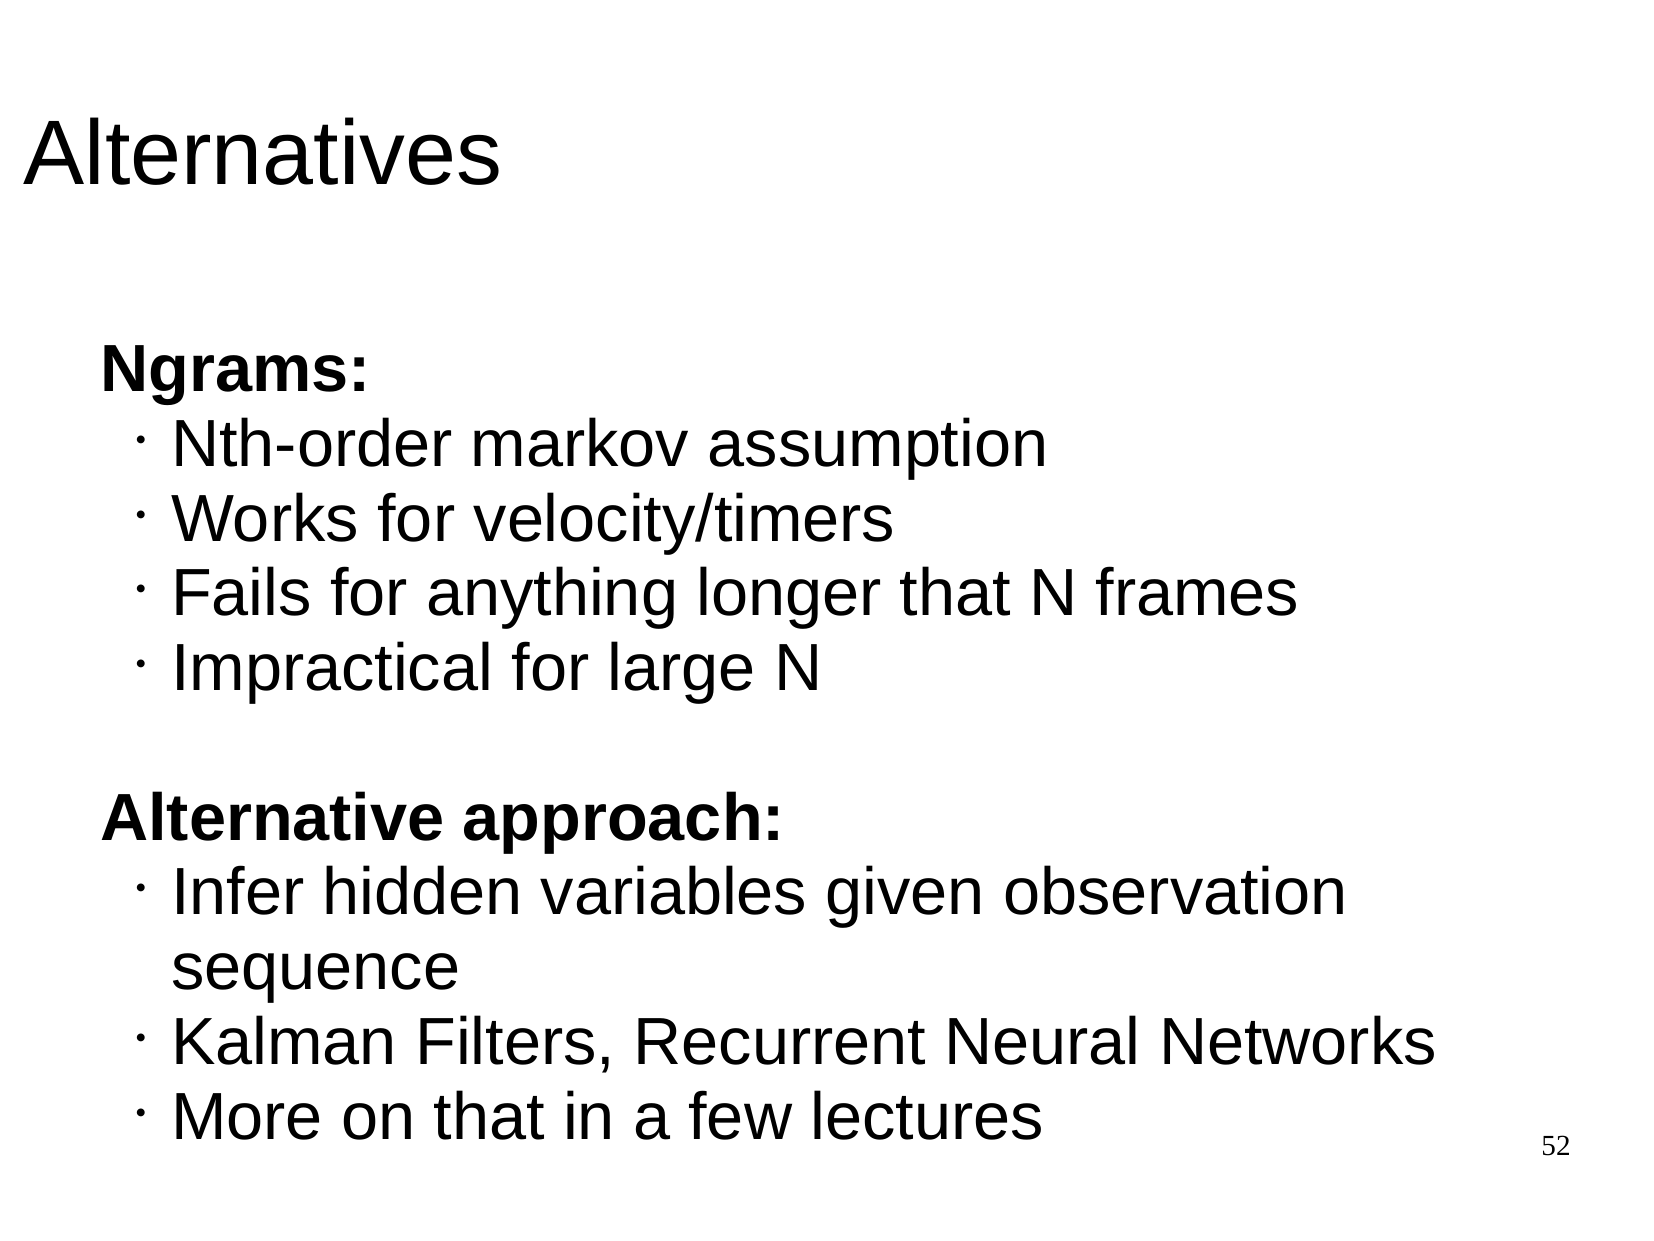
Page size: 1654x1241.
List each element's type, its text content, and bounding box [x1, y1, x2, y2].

title Alternatives [23, 49, 1512, 257]
text_box Ngrams: Nth-order markov assumption Works for velocity/timers Fails for anything longer that N frames Impractical for large N Alternative approach: Infer hidden variables given observation sequence Kalman Filters, Recurrent Neural Networks More on that in a few lectures [64, 213, 1654, 1241]
